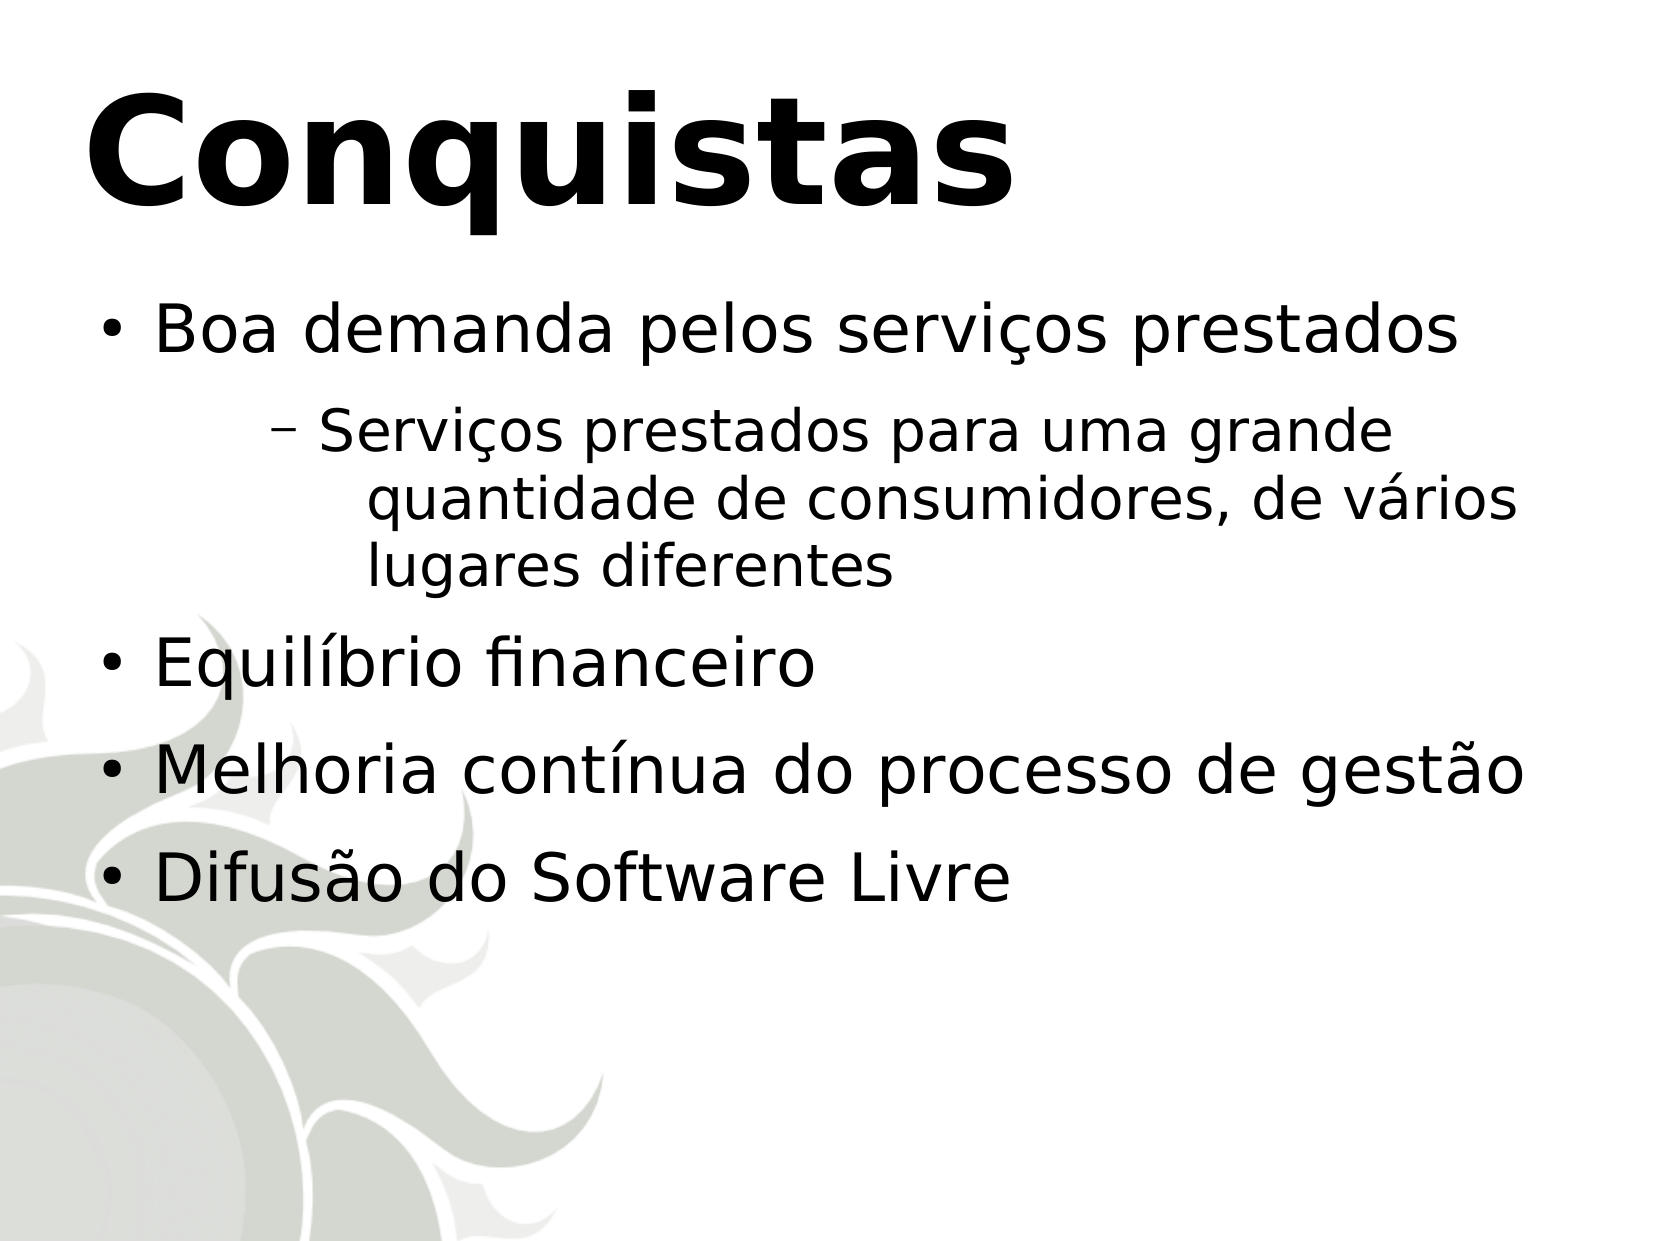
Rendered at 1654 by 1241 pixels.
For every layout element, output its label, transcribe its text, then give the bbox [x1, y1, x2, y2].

picture [0, 555, 644, 1241]
title Conquistas [82, 56, 1571, 250]
list Boa demanda pelos serviços prestados Serviços prestados para uma grande quantidade de consumidores, de vários lugares diferentes Equilíbrio financeiro Melhoria contínua do processo de gestão Difusão do Software Livre [82, 290, 1571, 1094]
